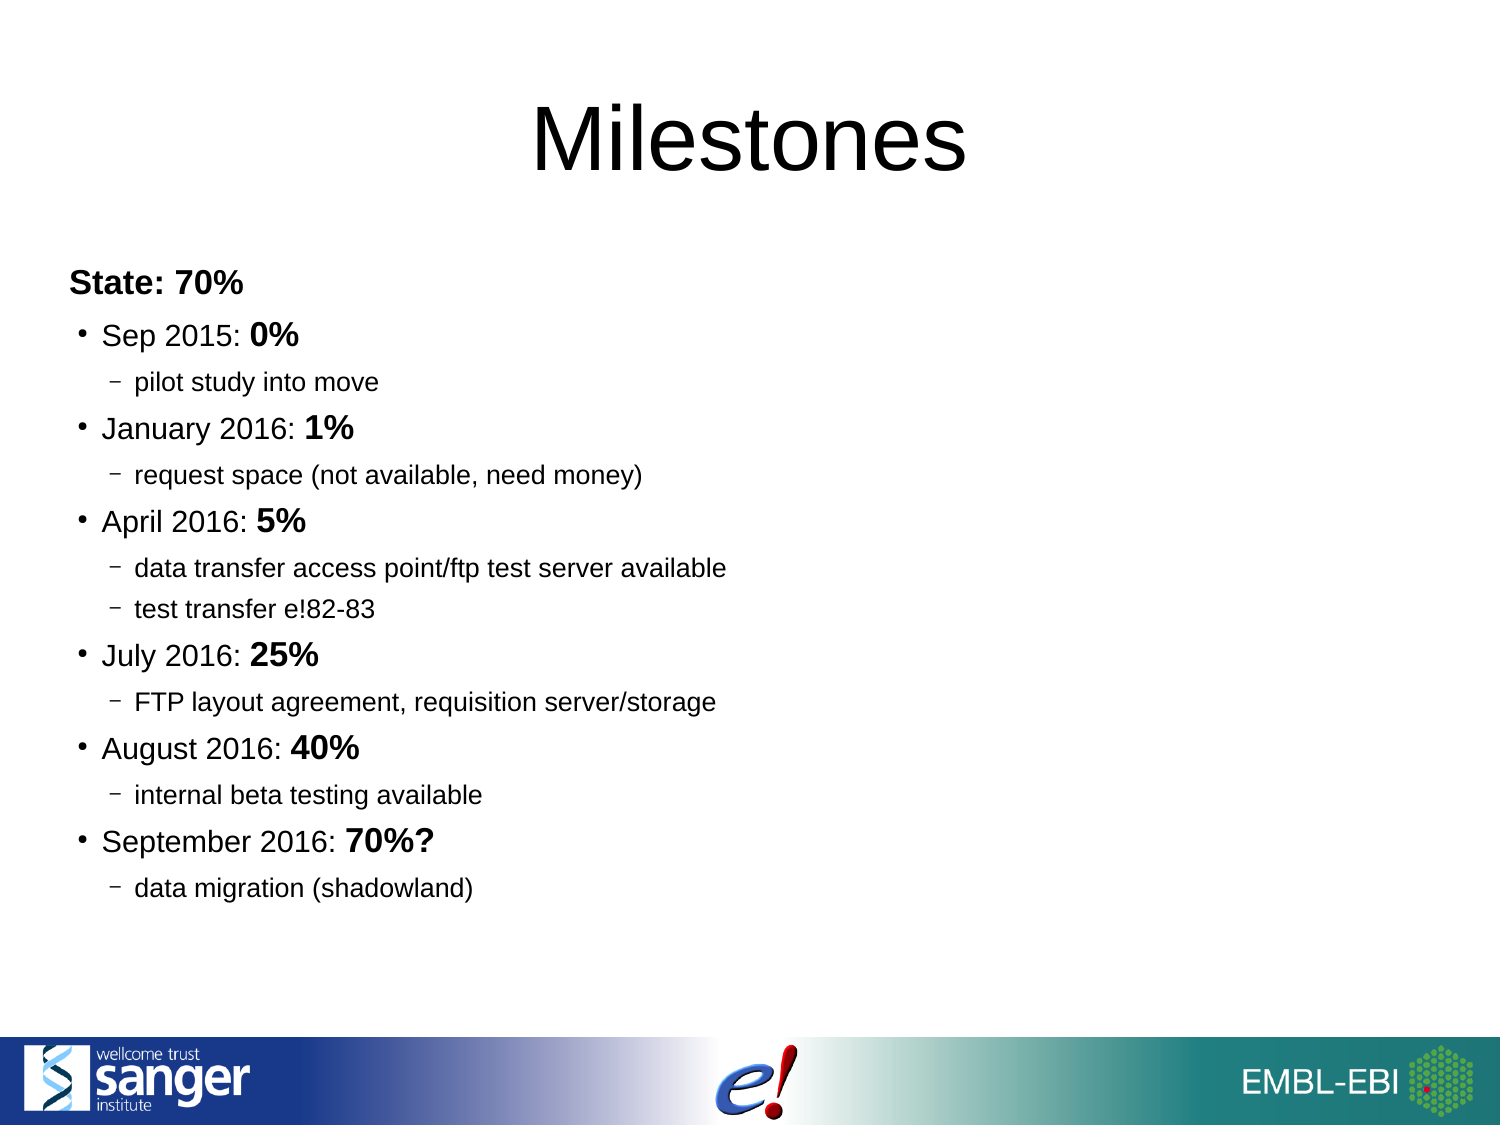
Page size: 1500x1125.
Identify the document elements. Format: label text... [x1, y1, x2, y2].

picture [0, 1037, 1500, 1125]
title Milestones [75, 44, 1425, 233]
list State: 70% Sep 2015: 0% pilot study into move January 2016: 1% request space (not available, need money) April 2016: 5% data transfer access point/ftp test server available test transfer e!82-83 July 2016: 25% FTP layout agreement, requisition server/storage August 2016: 40% internal beta testing available September 2016: 70%? data migration (shadowland) [69, 263, 1389, 916]
